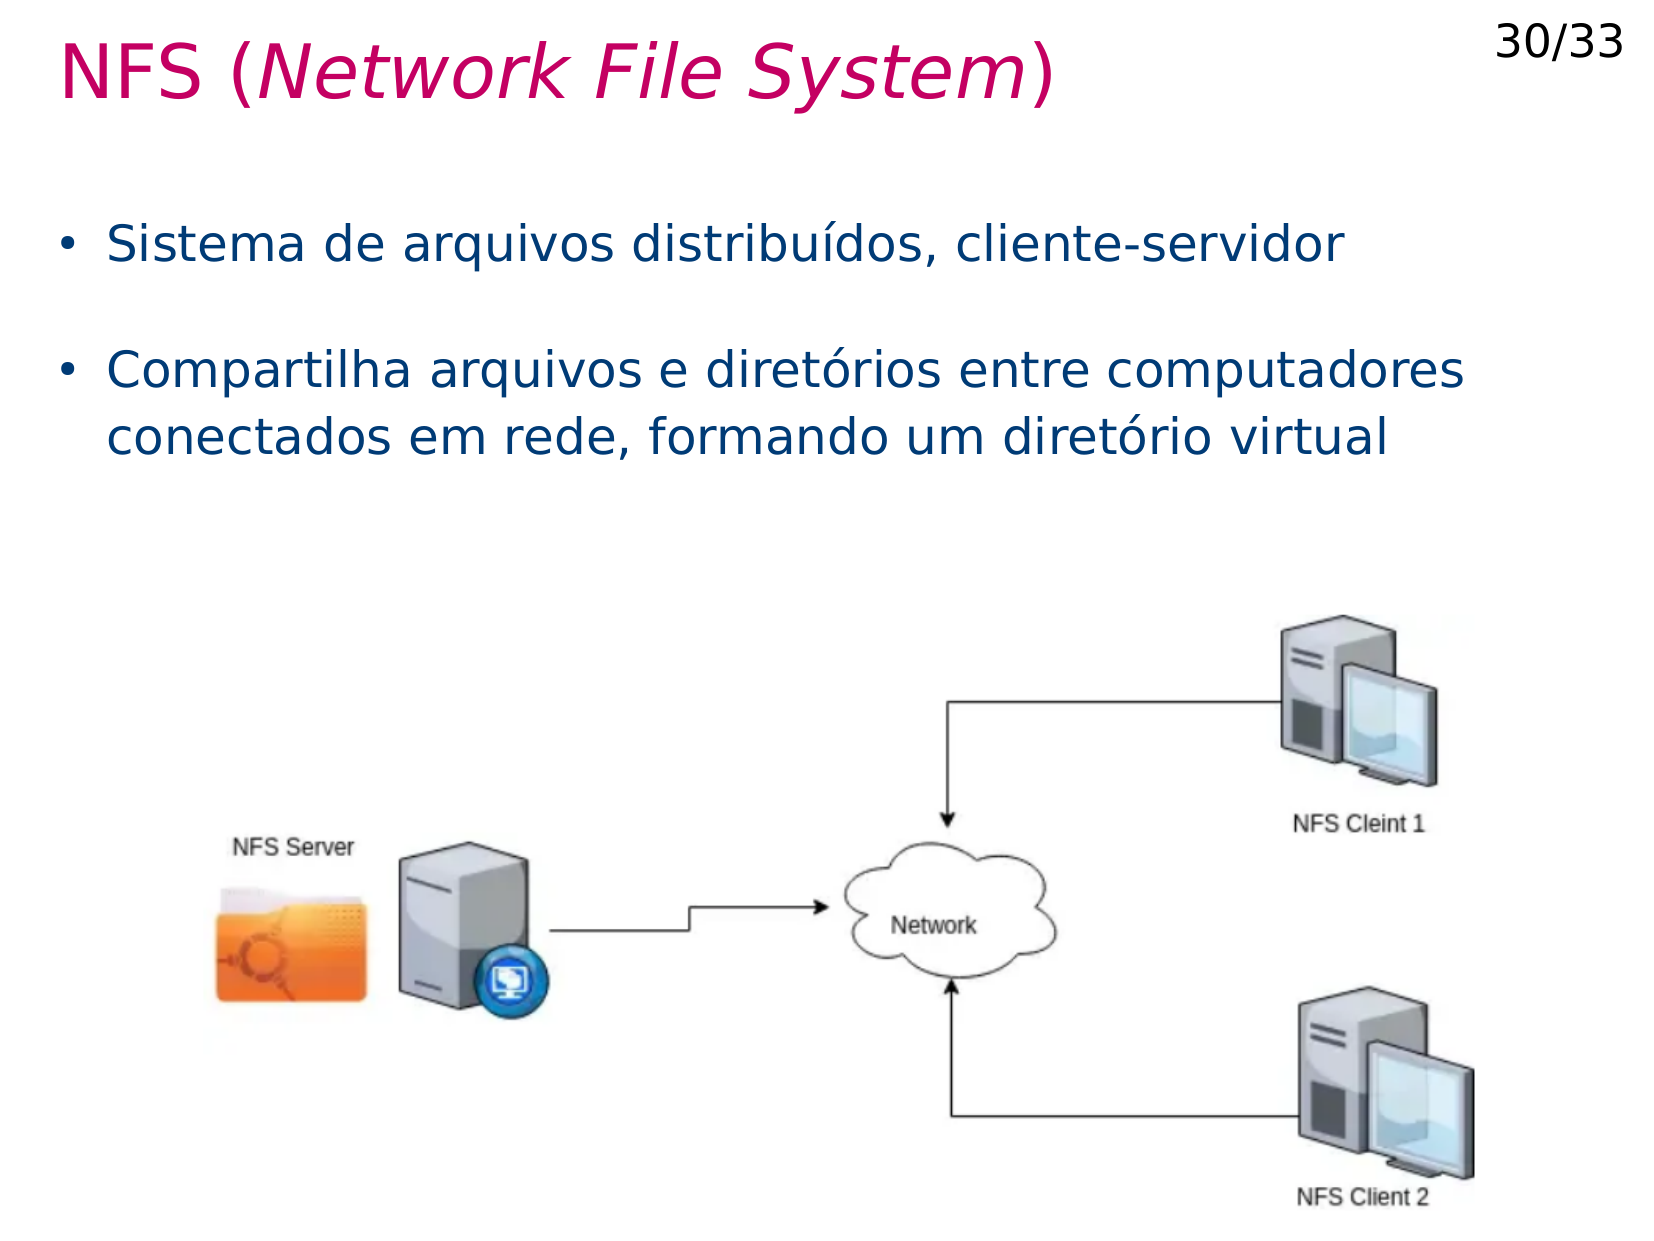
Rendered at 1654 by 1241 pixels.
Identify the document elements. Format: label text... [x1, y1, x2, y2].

picture [174, 598, 1506, 1211]
title NFS (Network File System) [59, 29, 1625, 148]
list Sistema de arquivos distribuídos, cliente-servidor Compartilha arquivos e diretórios entre computadores conectados em rede, formando um diretório virtual [59, 206, 1625, 1211]
